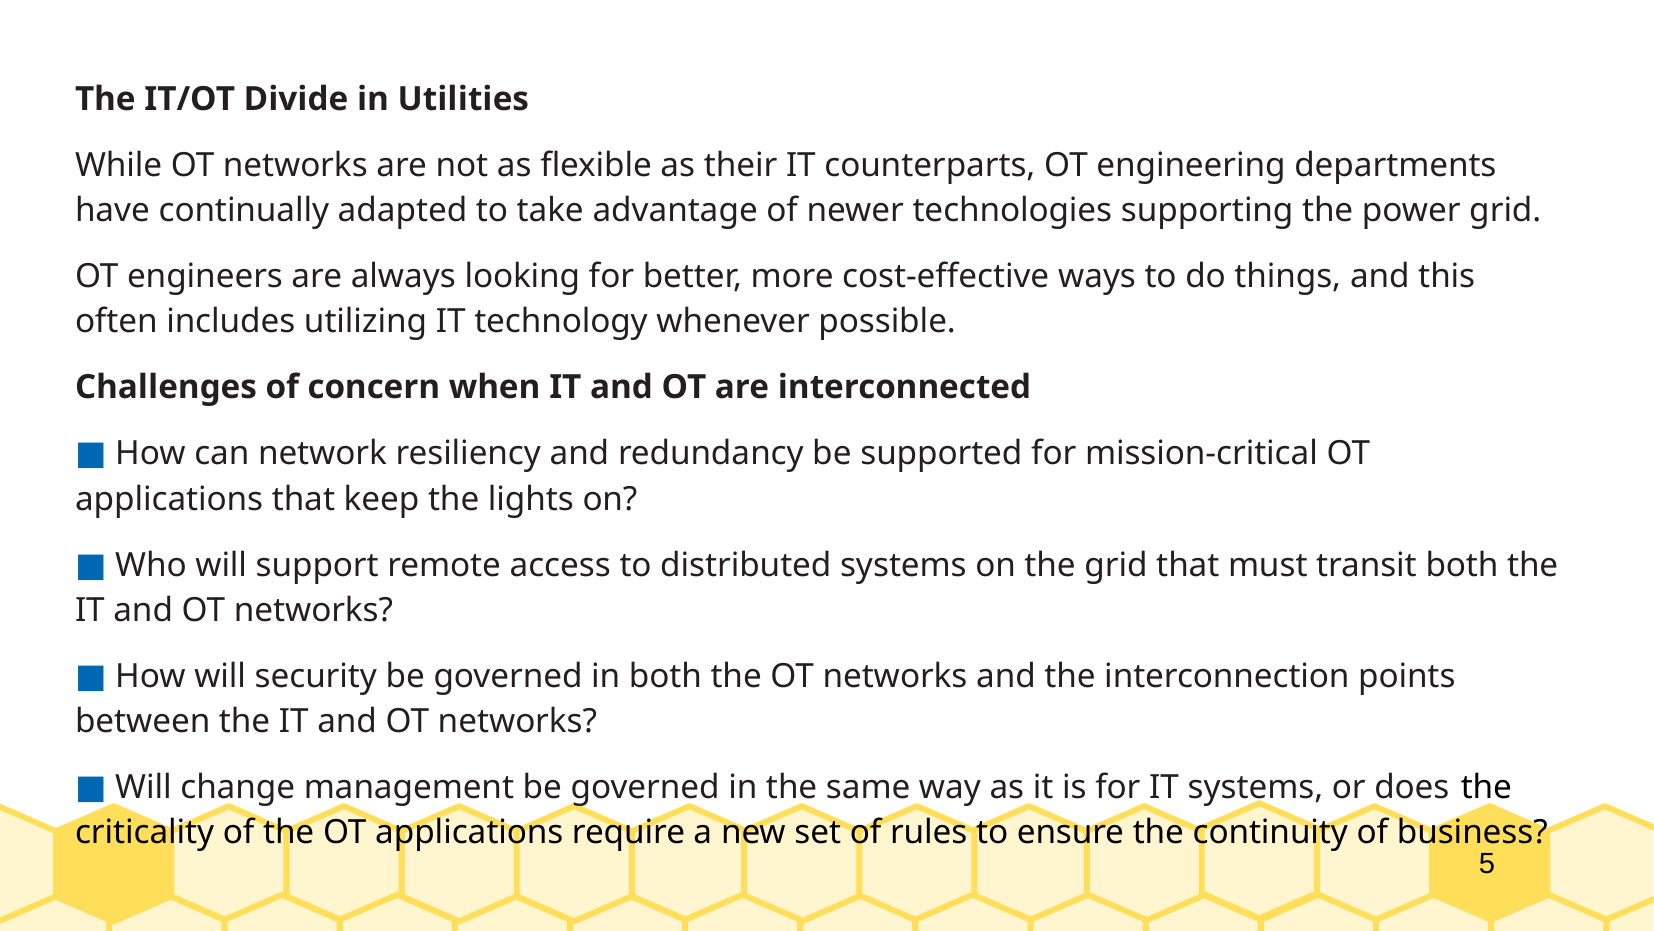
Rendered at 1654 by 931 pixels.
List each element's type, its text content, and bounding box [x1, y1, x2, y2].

list The IT/OT Divide in Utilities While OT networks are not as flexible as their IT counterparts, OT engineering departments have continually adapted to take advantage of newer technologies supporting the power grid. OT engineers are always looking for better, more cost-effective ways to do things, and this often includes utilizing IT technology whenever possible. Challenges of concern when IT and OT are interconnected ■ How can network resiliency and redundancy be supported for mission-critical OT applications that keep the lights on? ■ Who will support remote access to distributed systems on the grid that must transit both the IT and OT networks? ■ How will security be governed in both the OT networks and the interconnection points between the IT and OT networks? ■ Will change management be governed in the same way as it is for IT systems, or does the criticality of the OT applications require a new set of rules to ensure the continuity of business? [75, 75, 1564, 931]
